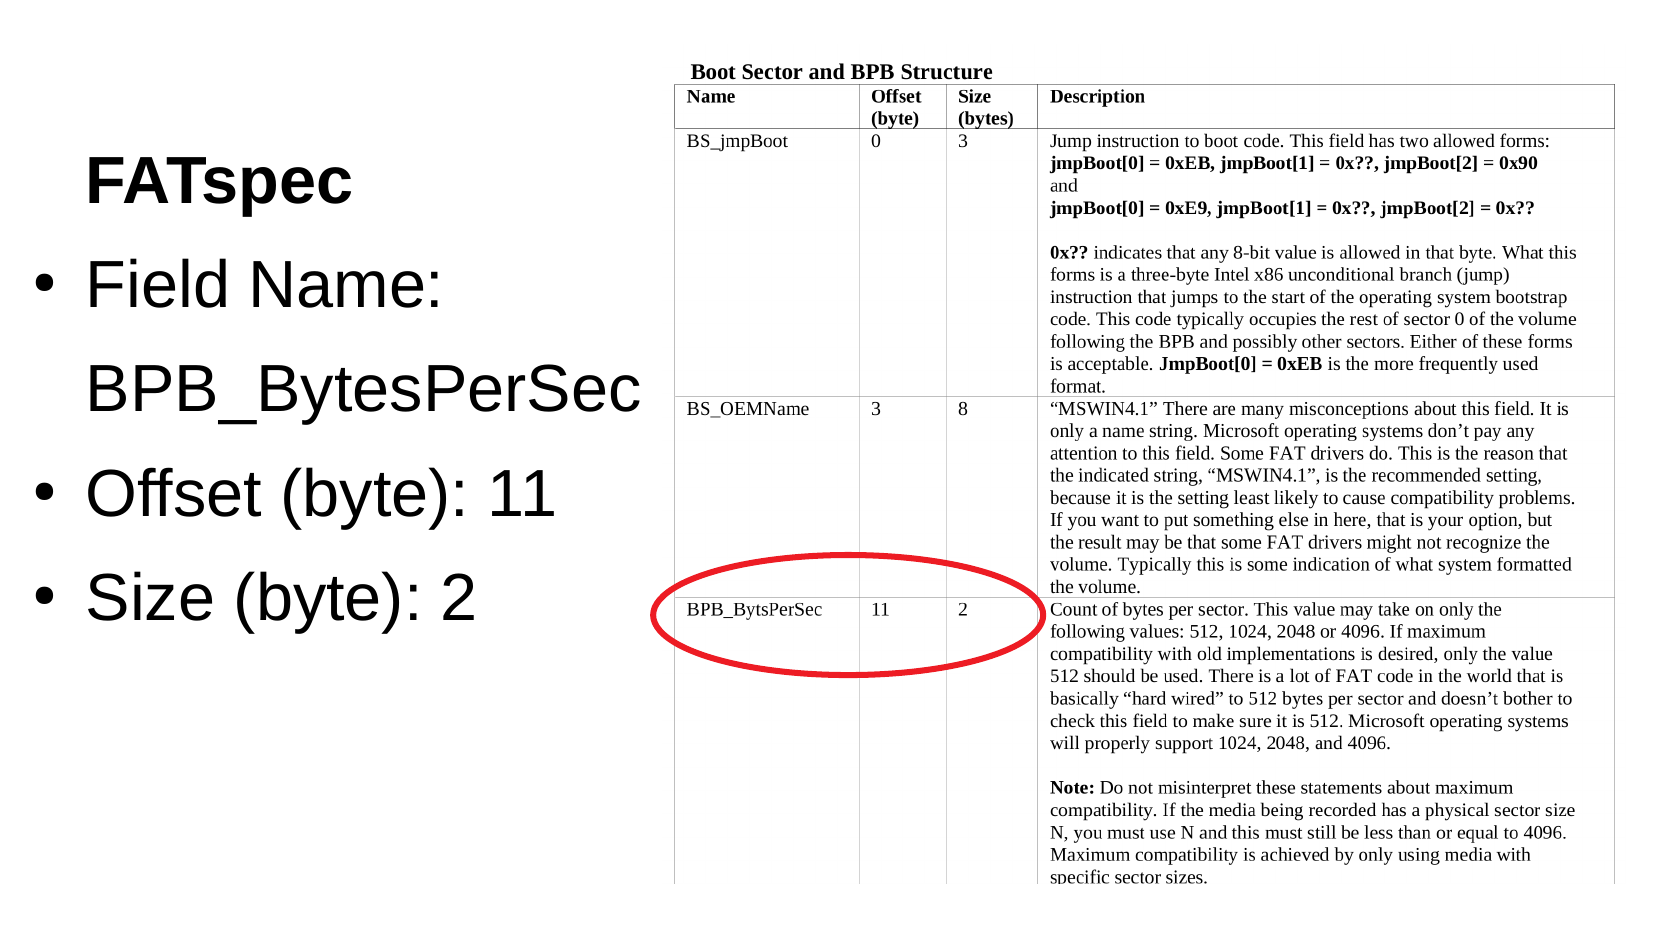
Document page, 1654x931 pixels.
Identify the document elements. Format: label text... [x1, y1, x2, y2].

picture [662, 559, 1040, 672]
list FATspec Field Name: BPB_BytesPerSec Offset (byte): 11 Size (byte): 2 [15, 142, 646, 766]
picture [662, 44, 1626, 884]
